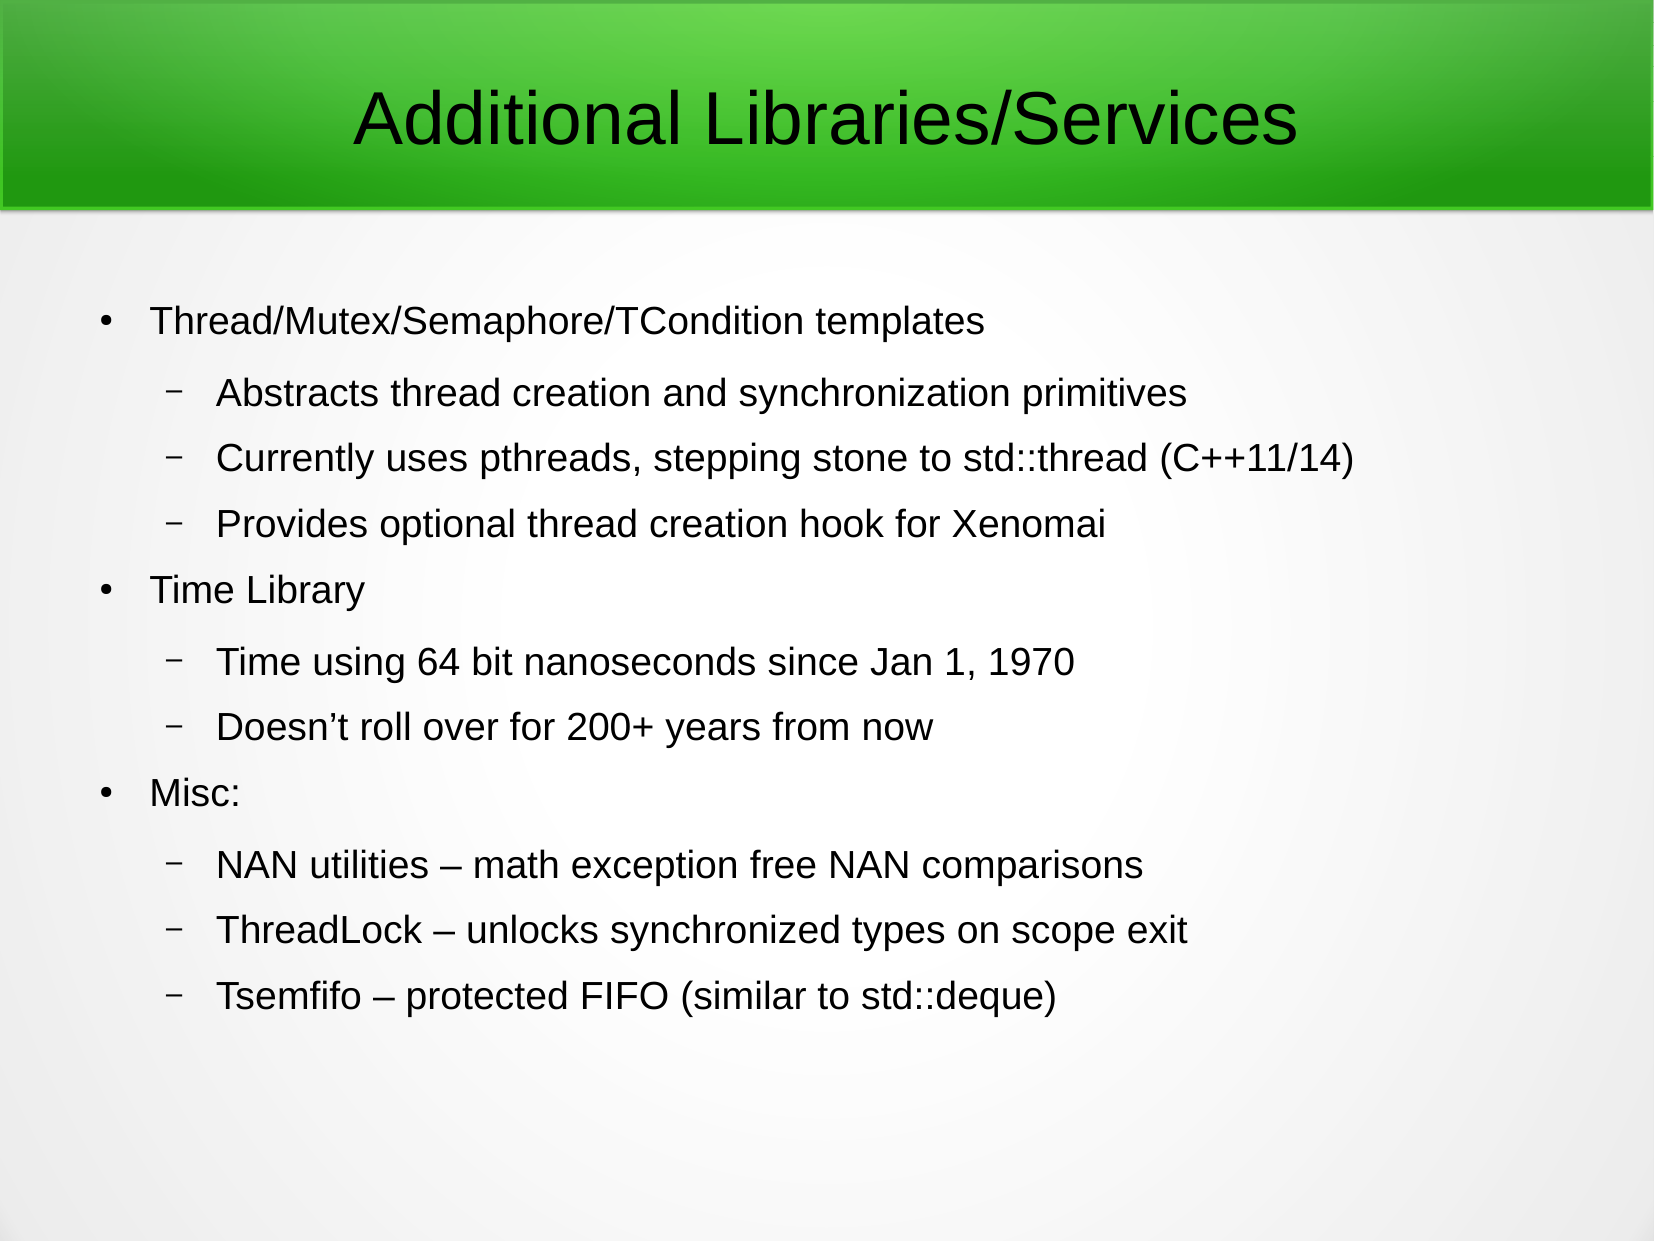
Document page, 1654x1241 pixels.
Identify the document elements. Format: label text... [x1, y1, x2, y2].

title Additional Libraries/Services [82, 47, 1571, 189]
list Thread/Mutex/Semaphore/TCondition templates Abstracts thread creation and synchronization primitives Currently uses pthreads, stepping stone to std::thread (C++11/14) Provides optional thread creation hook for Xenomai Time Library Time using 64 bit nanoseconds since Jan 1, 1970 Doesn’t roll over for 200+ years from now Misc: NAN utilities – math exception free NAN comparisons ThreadLock – unlocks synchronized types on scope exit Tsemfifo – protected FIFO (similar to std::deque) [82, 299, 1571, 1019]
